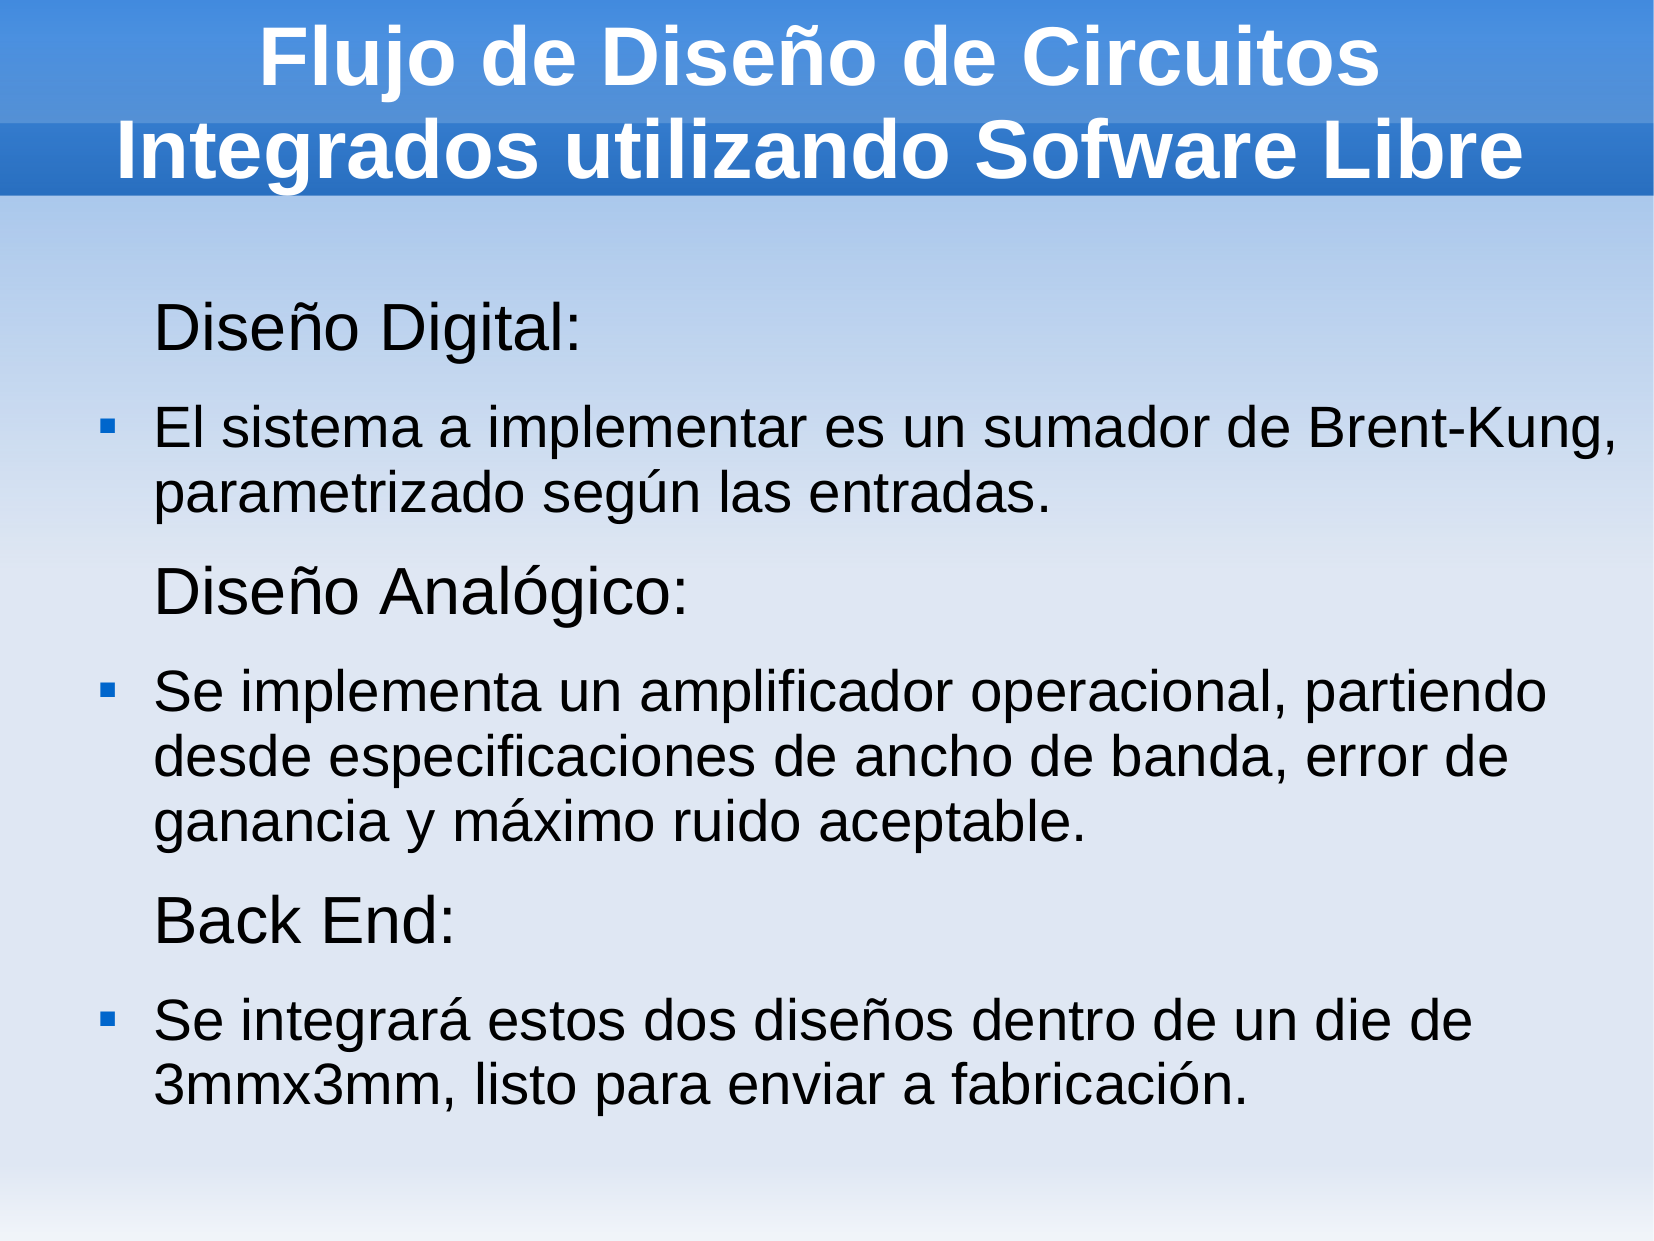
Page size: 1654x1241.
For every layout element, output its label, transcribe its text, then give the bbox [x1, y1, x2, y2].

title Flujo de Diseño de Circuitos Integrados utilizando Sofware Libre [76, 0, 1565, 208]
picture [0, 0, 1654, 1241]
list Diseño Digital: El sistema a implementar es un sumador de Brent-Kung, parametrizado según las entradas. Diseño Analógico: Se implementa un amplificador operacional, partiendo desde especificaciones de ancho de banda, error de ganancia y máximo ruido aceptable. Back End: Se integrará estos dos diseños dentro de un die de 3mmx3mm, listo para enviar a fabricación. [82, 290, 1625, 1118]
